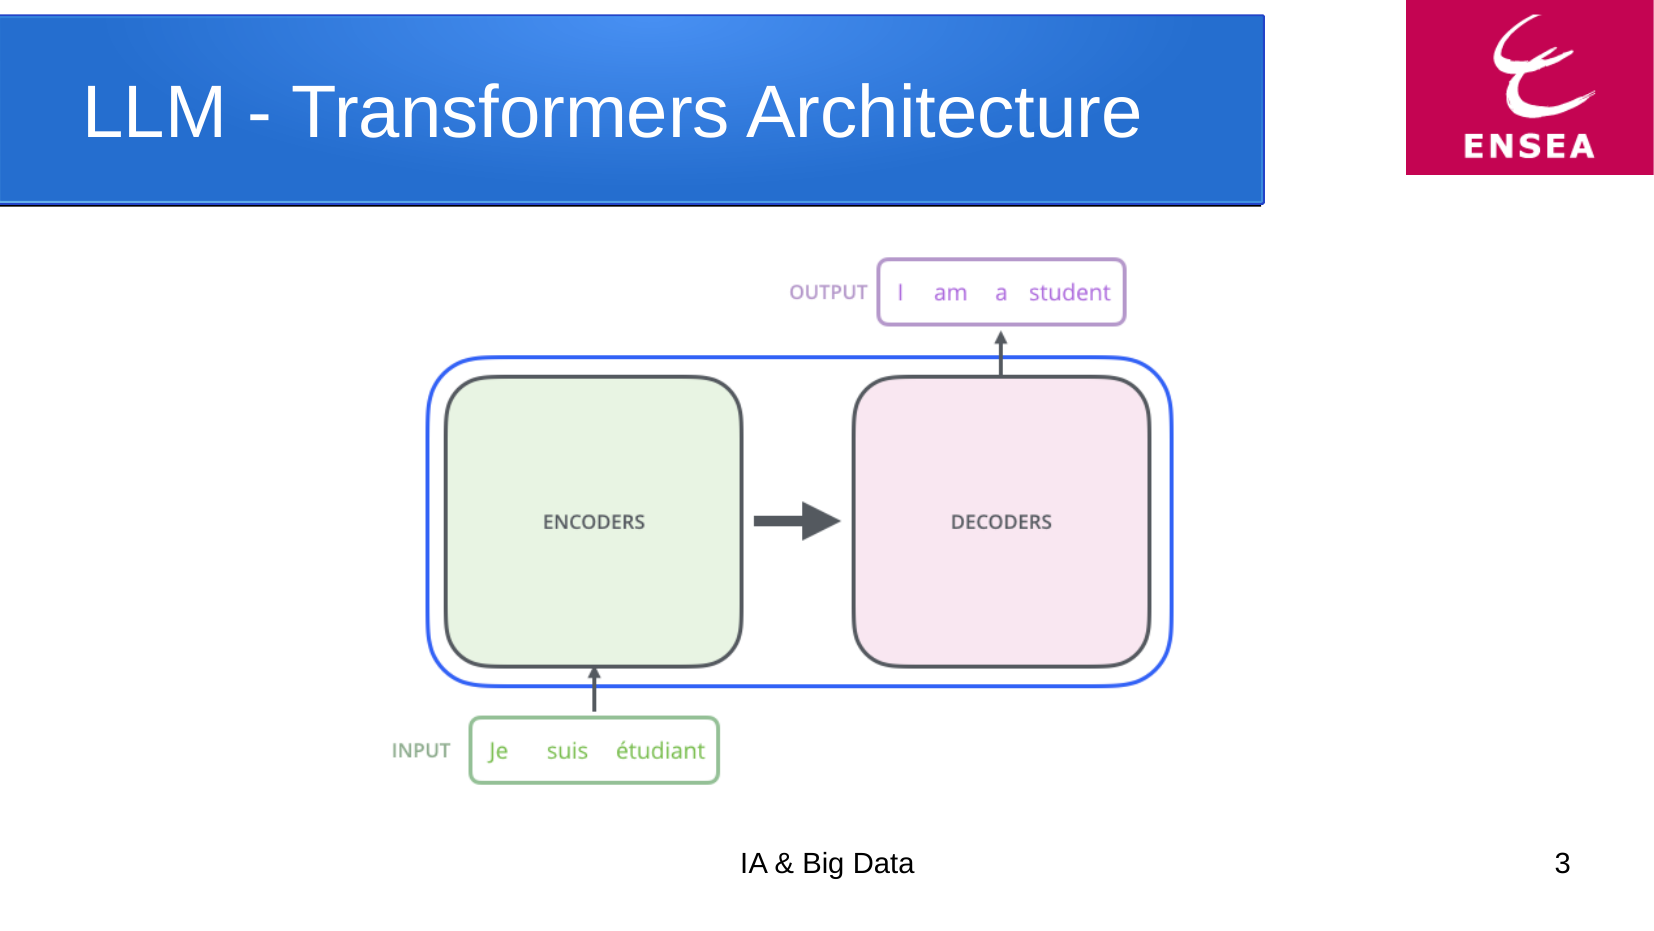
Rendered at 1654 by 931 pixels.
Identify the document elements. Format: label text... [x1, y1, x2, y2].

picture [1406, 0, 1654, 175]
title LLM - Transformers Architecture [82, 35, 1235, 189]
picture [354, 247, 1205, 798]
